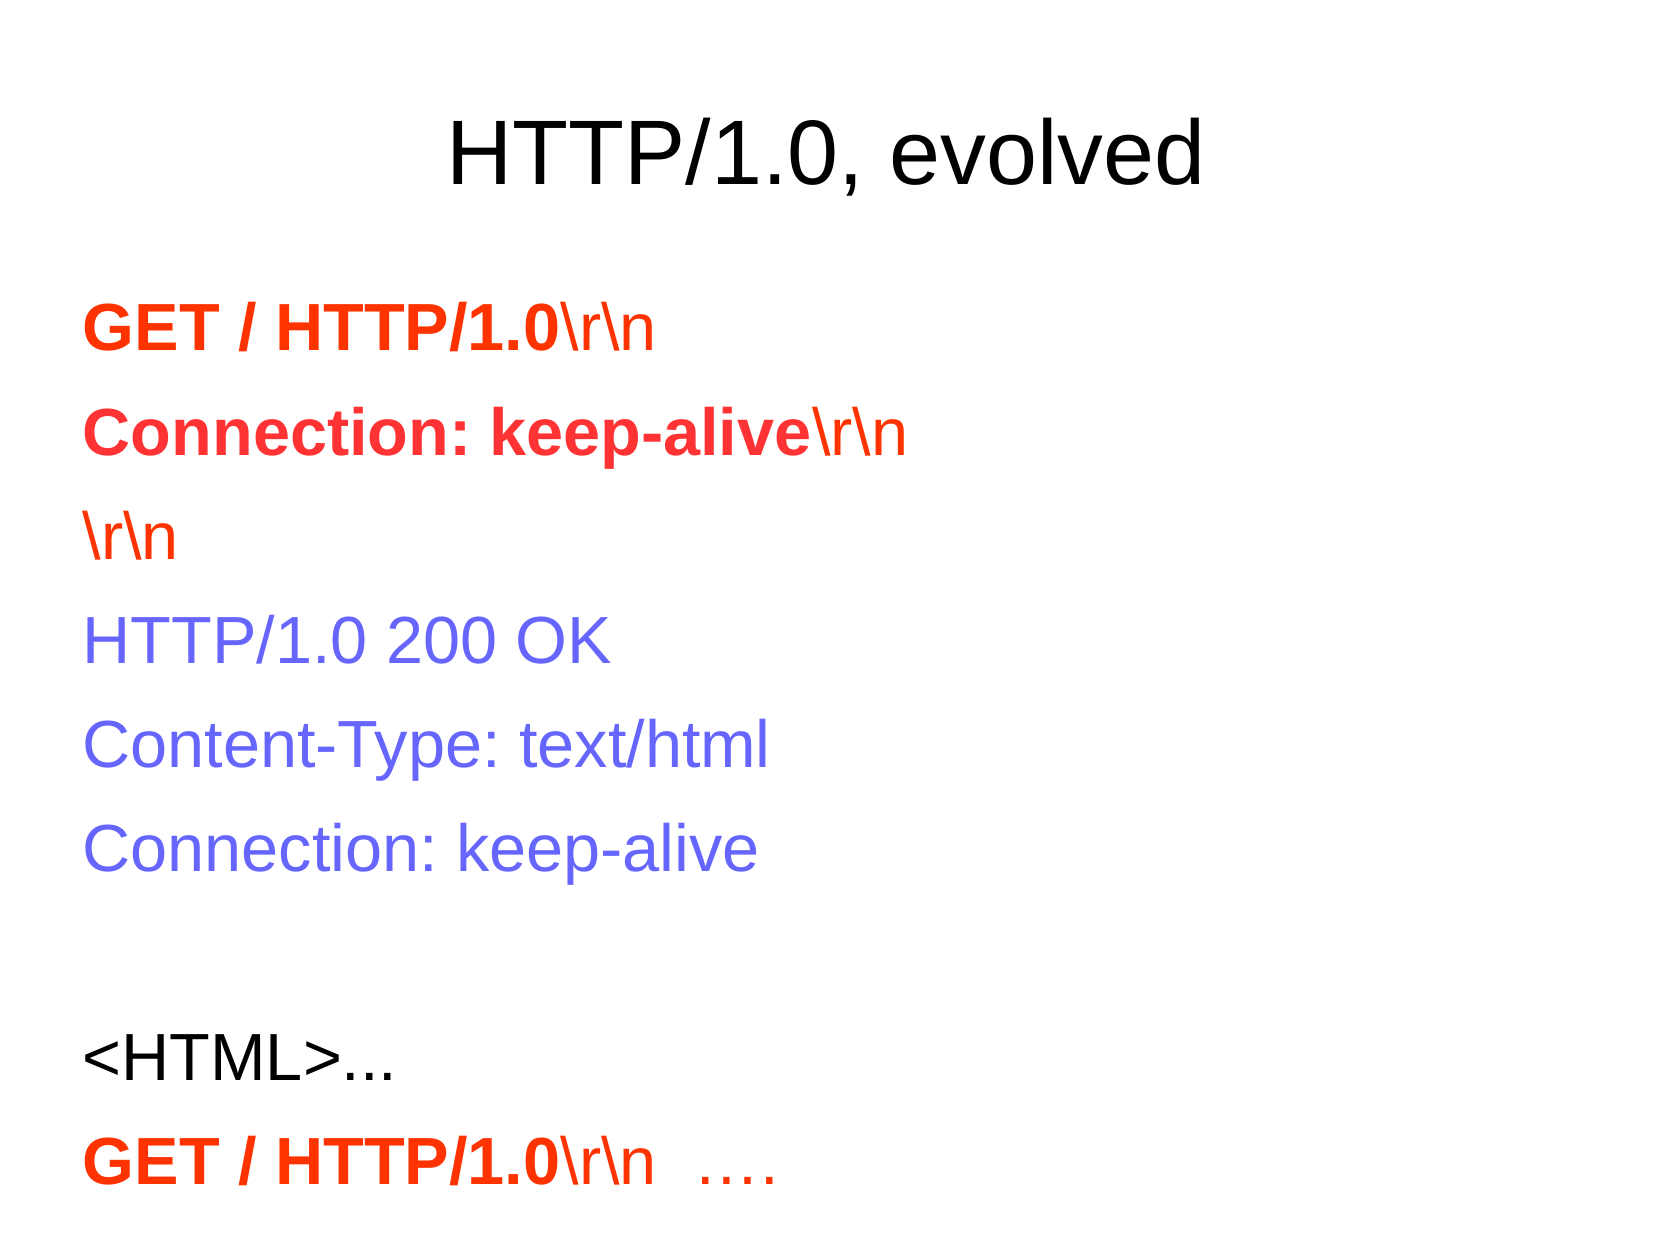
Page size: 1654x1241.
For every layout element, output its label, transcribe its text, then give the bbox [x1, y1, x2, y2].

list GET / HTTP/1.0\r\n Connection: keep-alive\r\n \r\n HTTP/1.0 200 OK Content-Type: text/html Connection: keep-alive <HTML>... GET / HTTP/1.0\r\n …. [82, 290, 1571, 1241]
title HTTP/1.0, evolved [82, 49, 1571, 257]
